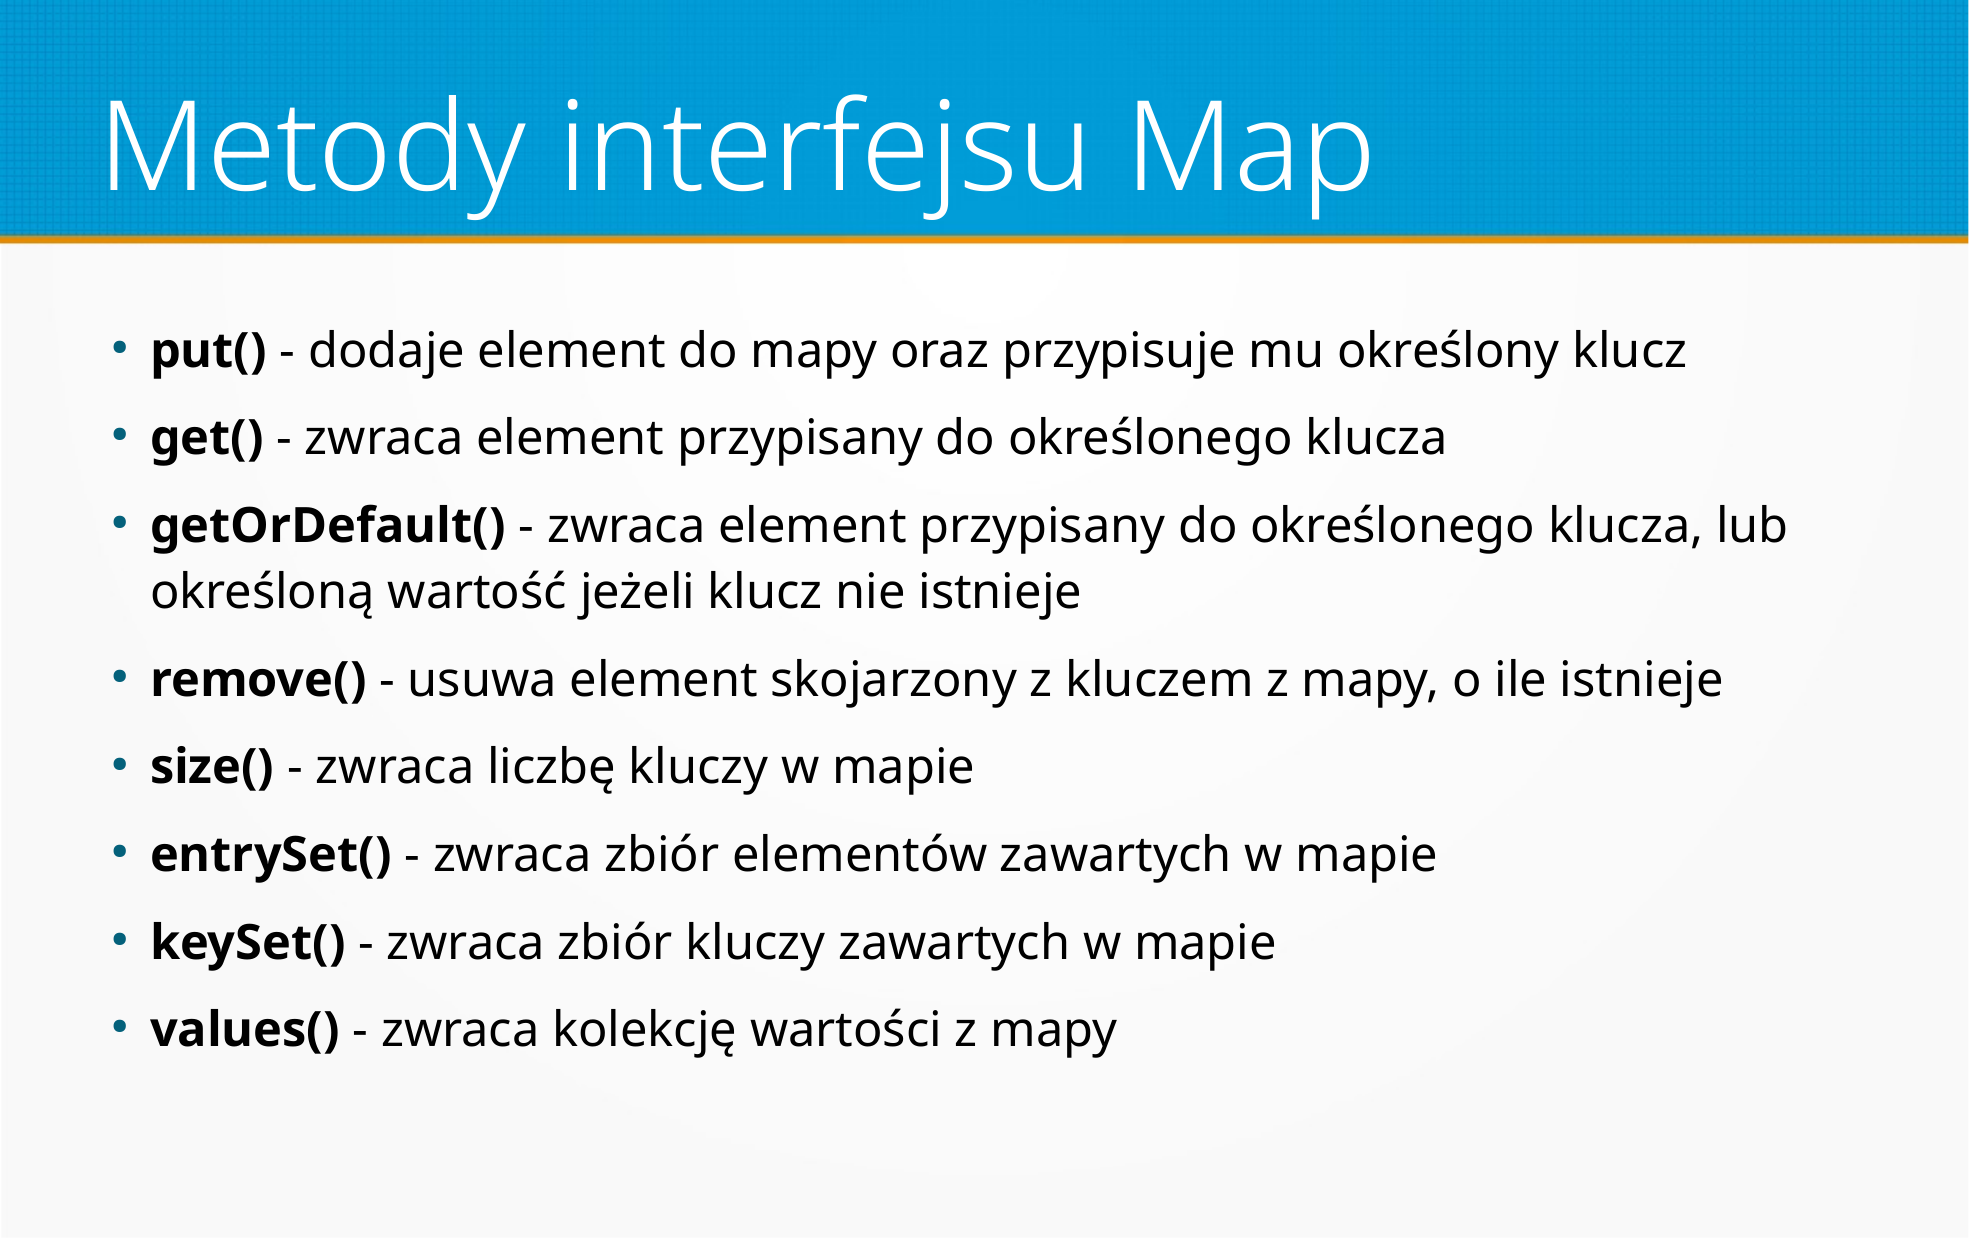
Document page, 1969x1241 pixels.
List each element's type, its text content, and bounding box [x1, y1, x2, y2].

list put() - dodaje element do mapy oraz przypisuje mu określony klucz get() - zwraca element przypisany do określonego klucza getOrDefault() - zwraca element przypisany do określonego klucza, lub określoną wartość jeżeli klucz nie istnieje remove() - usuwa element skojarzony z kluczem z mapy, o ile istnieje size() - zwraca liczbę kluczy w mapie entrySet() - zwraca zbiór elementów zawartych w mapie keySet() - zwraca zbiór kluczy zawartych w mapie values() - zwraca kolekcję wartości z mapy [98, 315, 1861, 1081]
title Metody interfejsu Map [98, 19, 1870, 227]
picture [0, 233, 1969, 1241]
